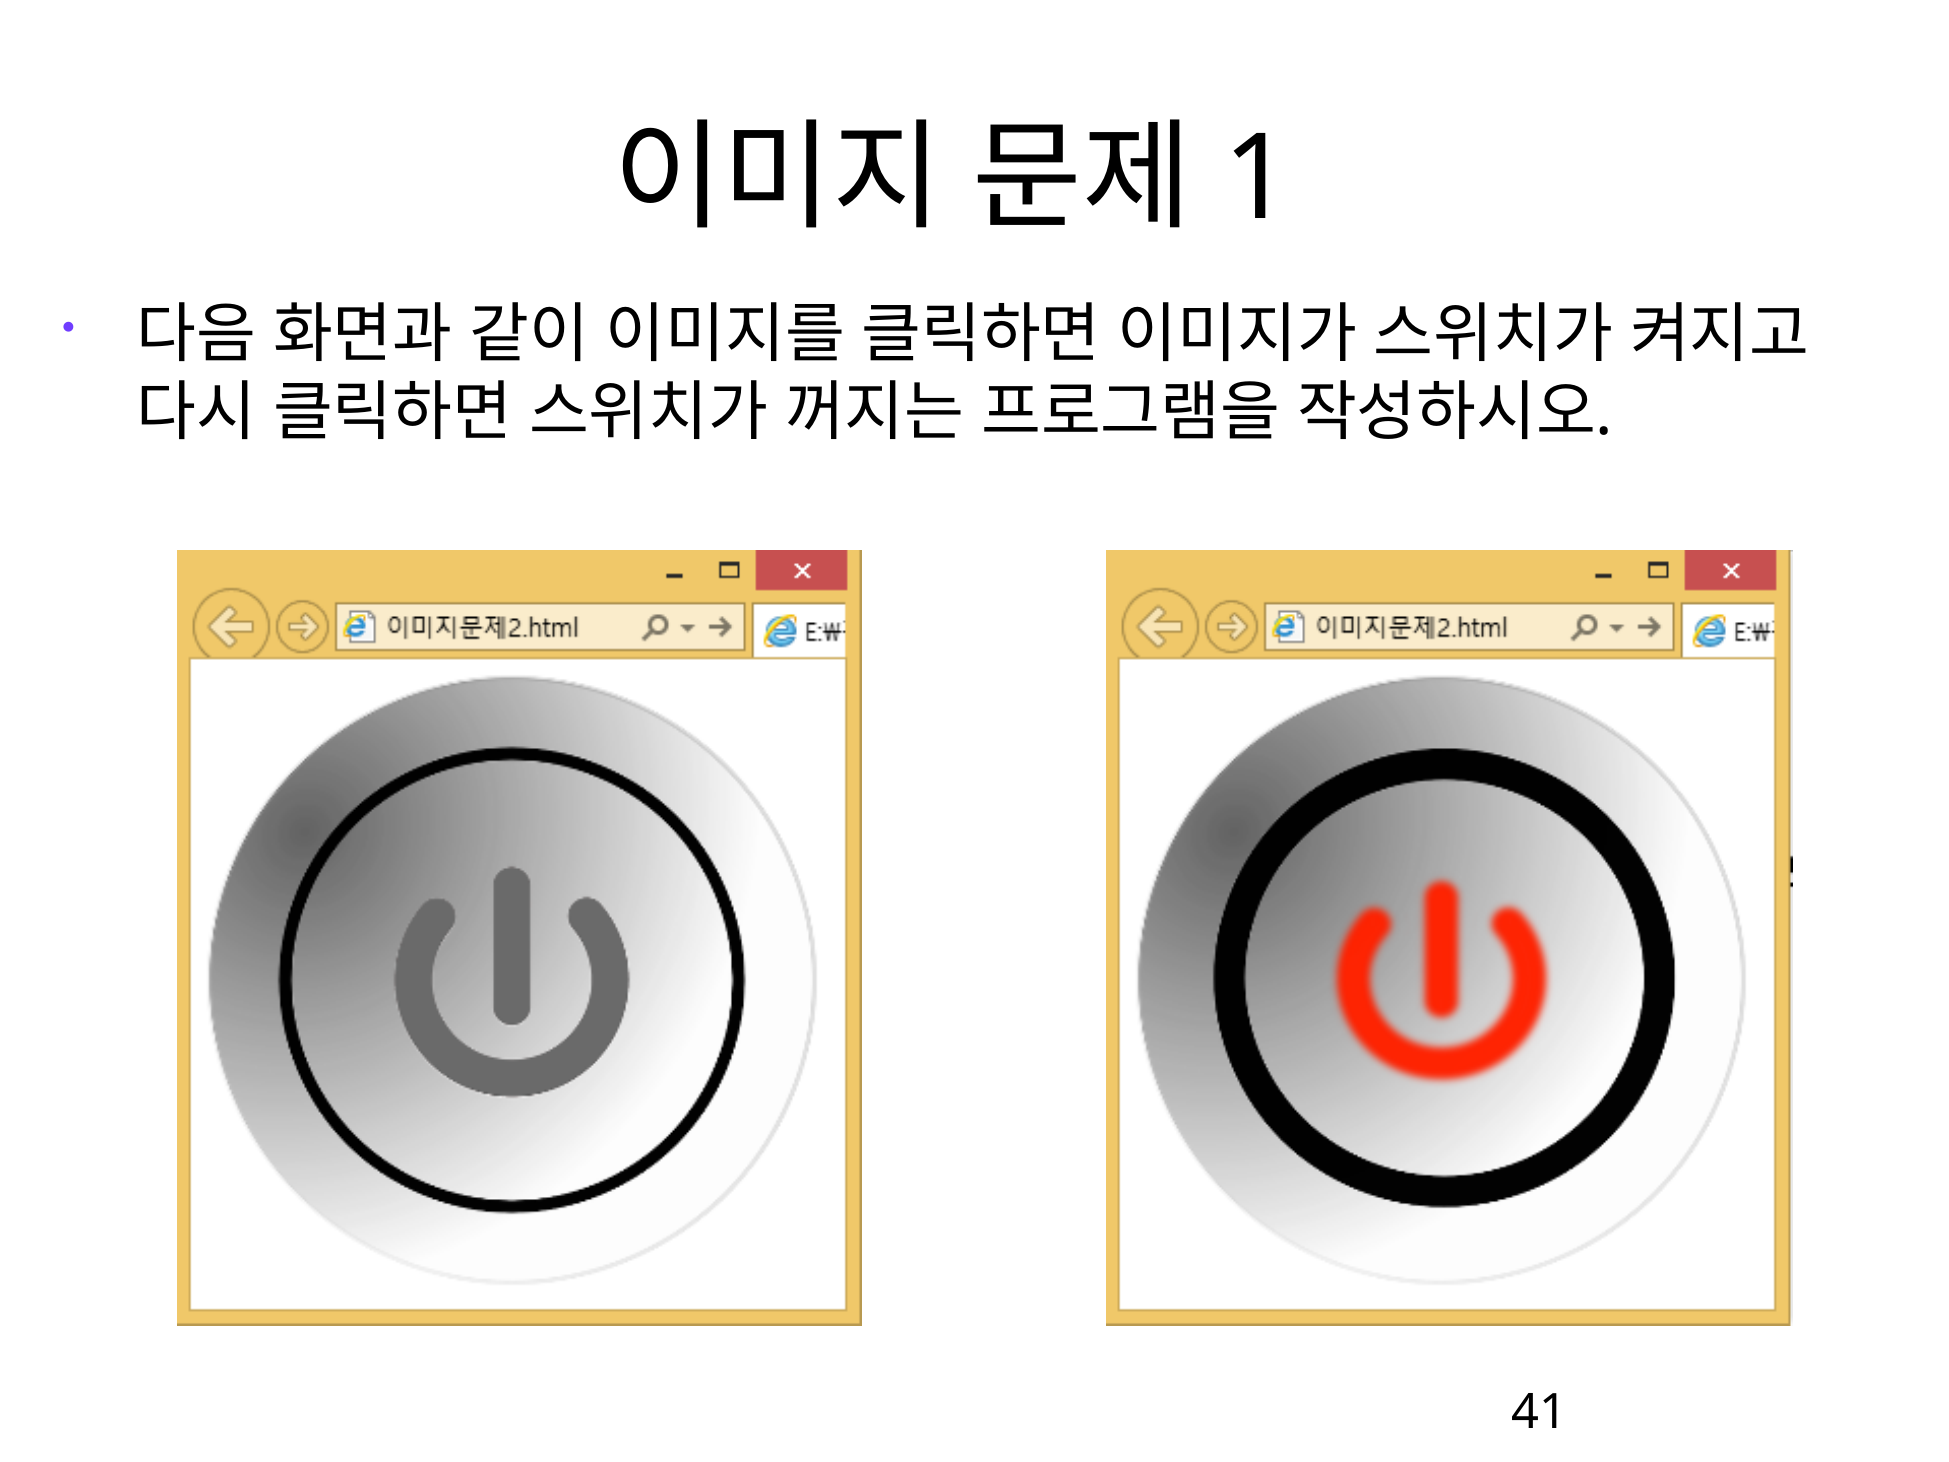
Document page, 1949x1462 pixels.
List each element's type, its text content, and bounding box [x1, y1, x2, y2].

title 이미지 문제 1 [156, 92, 1749, 255]
list 다음 화면과 같이 이미지를 클릭하면 이미지가 스위치가 켜지고 다시 클릭하면 스위치가 꺼지는 프로그램을 작성하시오. [48, 284, 1897, 1343]
picture [1106, 550, 1793, 1326]
slide_number <숫자> [1496, 1372, 1899, 1462]
picture [177, 550, 862, 1326]
